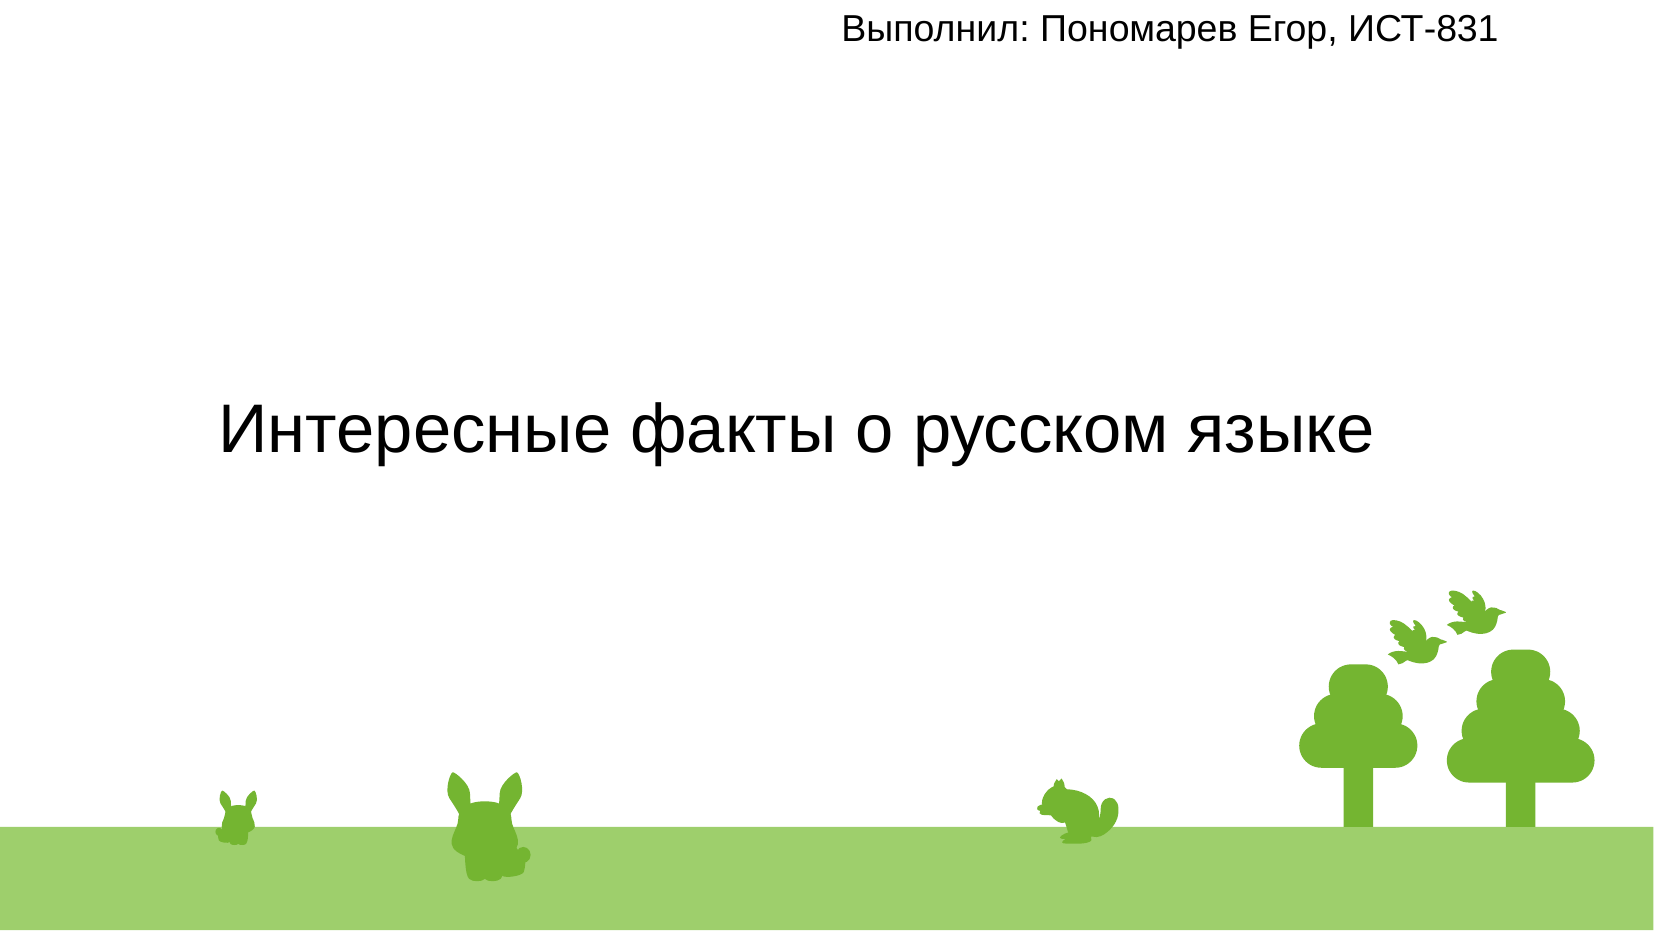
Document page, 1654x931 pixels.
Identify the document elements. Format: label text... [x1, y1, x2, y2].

text_box Выполнил: Пономарев Егор, ИСТ-831 [826, 0, 1625, 57]
title Интересные факты о русском языке [59, 354, 1536, 502]
